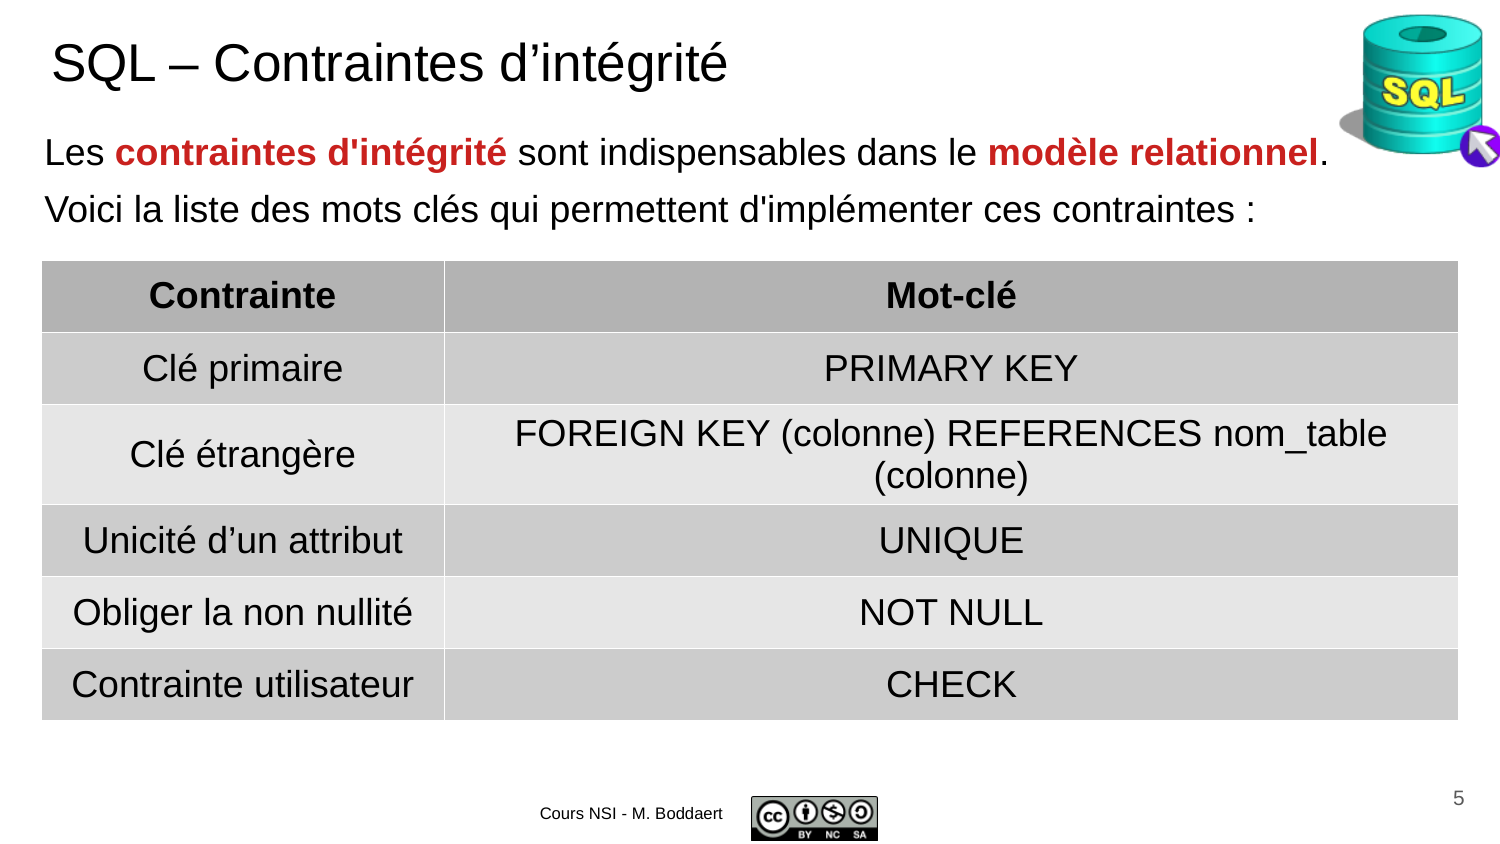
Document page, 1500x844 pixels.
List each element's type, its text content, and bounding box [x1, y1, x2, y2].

table_header Mot-clé [445, 261, 1458, 332]
table_cell UNIQUE [445, 505, 1458, 576]
table_cell FOREIGN KEY (colonne) REFERENCES nom_table (colonne) [445, 405, 1458, 504]
table_cell CHECK [445, 649, 1458, 720]
table_cell Contrainte utilisateur [42, 649, 444, 720]
slide_number <numéro> [1389, 764, 1480, 830]
picture [751, 796, 878, 841]
table_cell Clé primaire [42, 333, 444, 404]
picture [1334, 0, 1500, 169]
table_header Contrainte [42, 261, 444, 332]
title SQL – Contraintes d’intégrité [51, 13, 1334, 108]
text_box Les contraintes d'intégrité sont indispensables dans le modèle relationnel. Voici la liste des mots clés qui permettent d'implémenter ces contraintes : [29, 120, 1477, 760]
table_cell PRIMARY KEY [445, 333, 1458, 404]
table_cell Clé étrangère [42, 405, 444, 504]
table_cell Obliger la non nullité [42, 577, 444, 648]
table_cell Unicité d’un attribut [42, 505, 444, 576]
table_cell NOT NULL [445, 577, 1458, 648]
